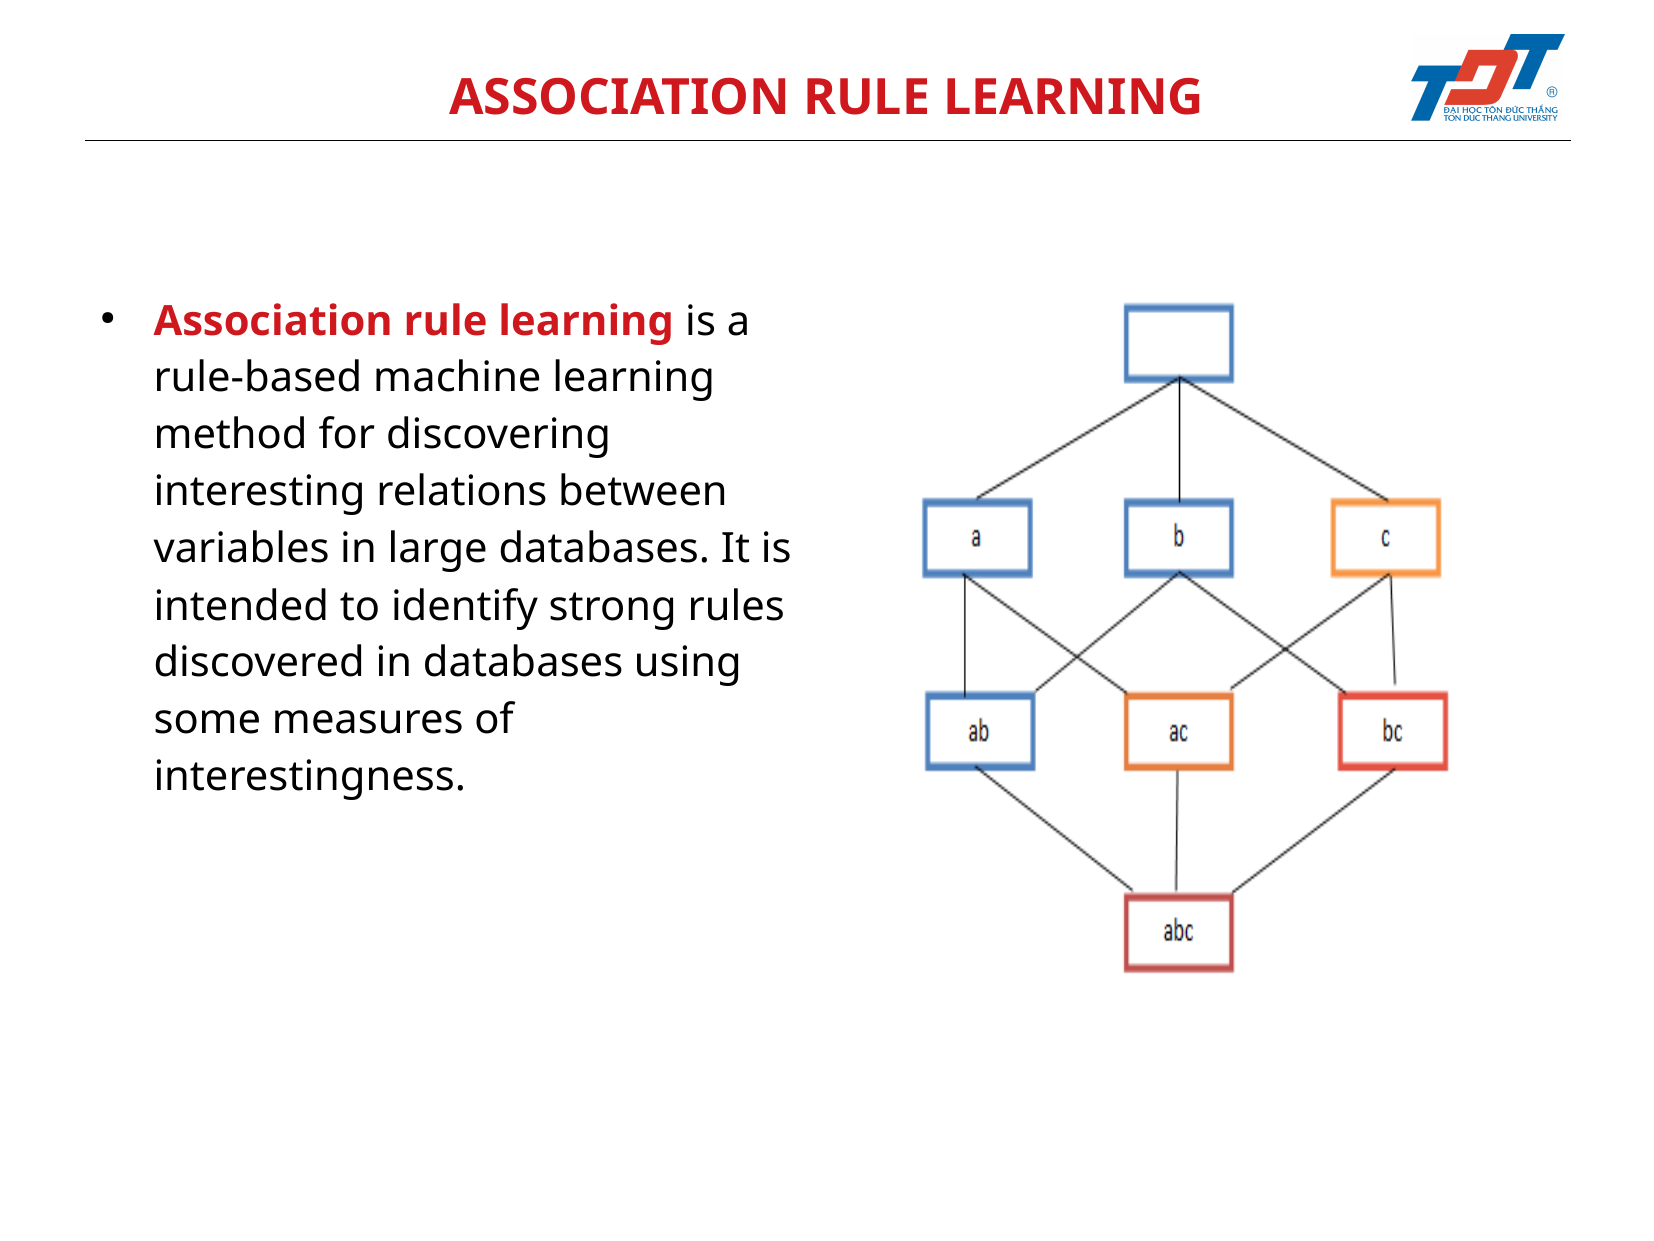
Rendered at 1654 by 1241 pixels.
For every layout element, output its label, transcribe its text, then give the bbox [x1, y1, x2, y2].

title ASSOCIATION RULE LEARNING [82, 49, 1571, 141]
list Association rule learning is a rule-based machine learning method for discovering interesting relations between variables in large databases. It is intended to identify strong rules discovered in databases using some measures of interestingness. [82, 290, 809, 1010]
picture [1411, 34, 1565, 121]
picture [904, 290, 1513, 1010]
